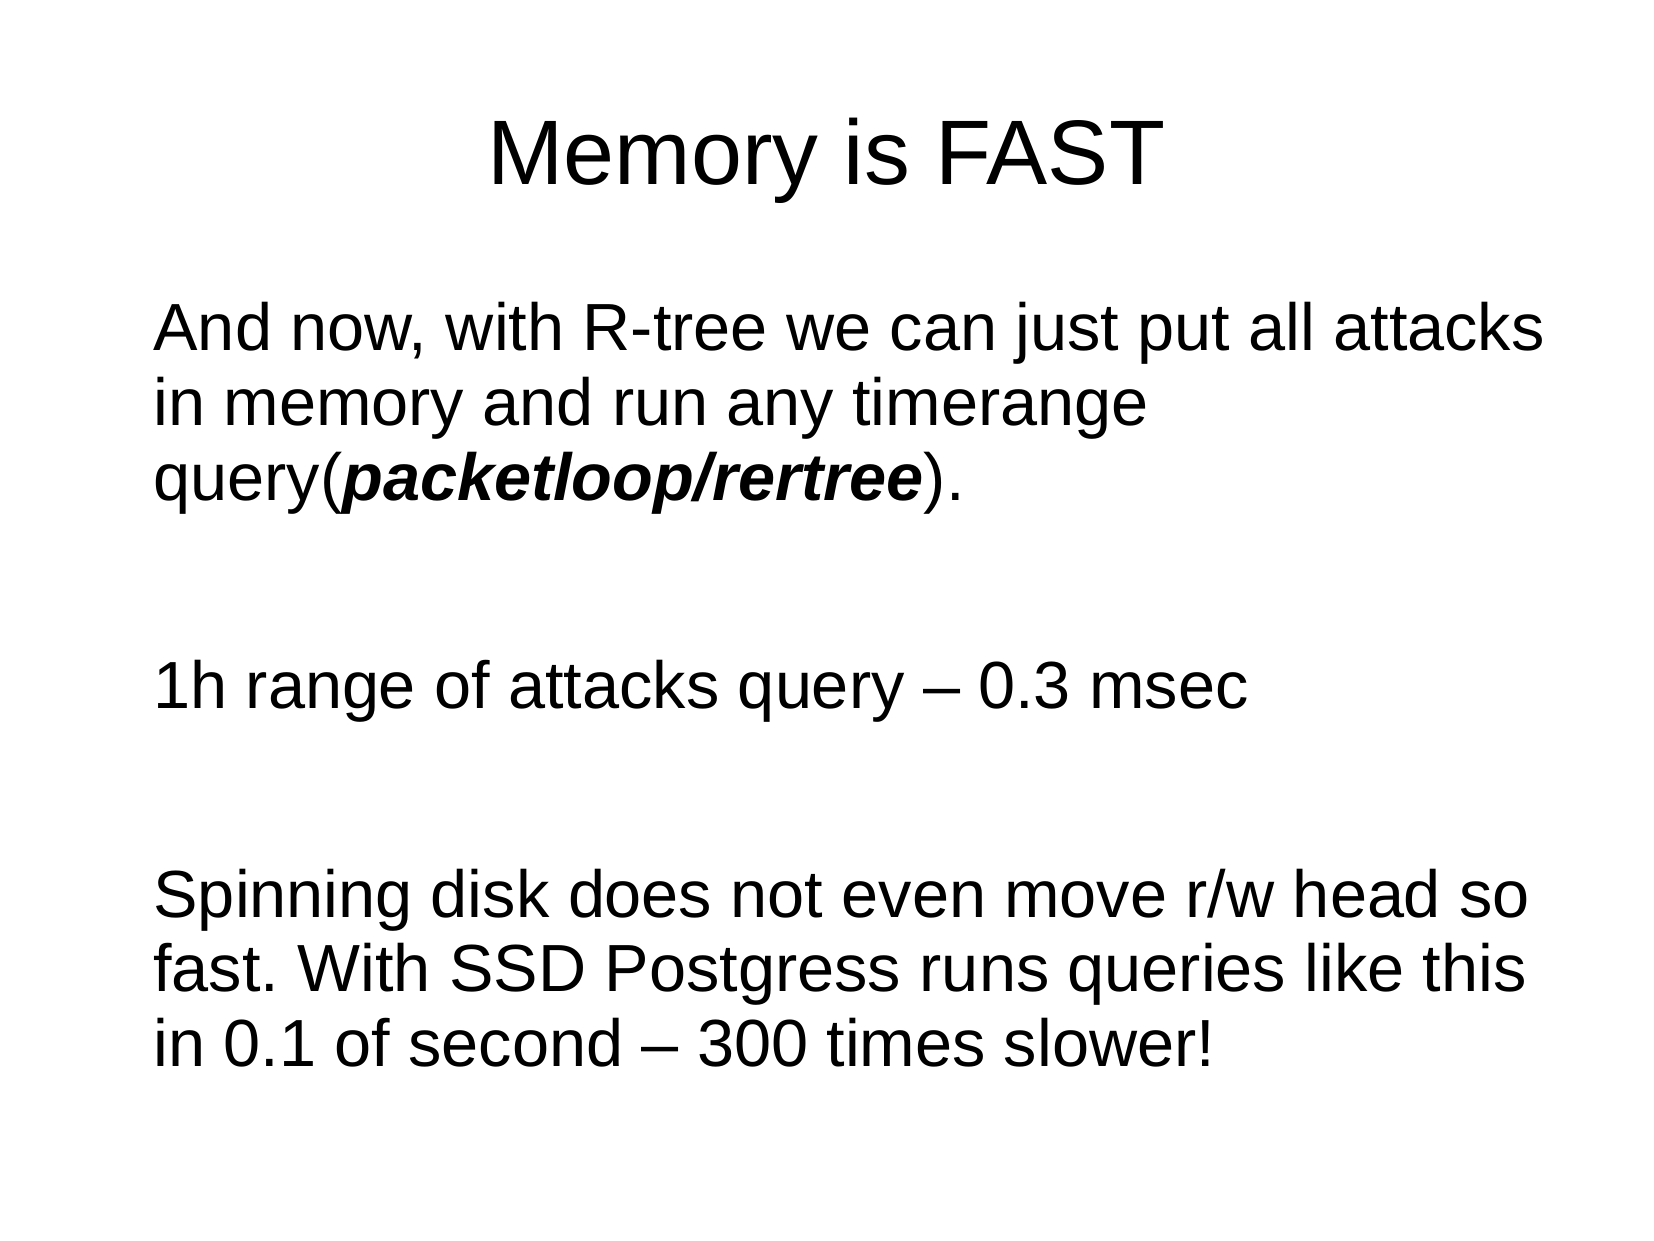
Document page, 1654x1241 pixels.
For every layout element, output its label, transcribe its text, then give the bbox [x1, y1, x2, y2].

list And now, with R-tree we can just put all attacks in memory and run any timerange query(packetloop/rertree). 1h range of attacks query – 0.3 msec Spinning disk does not even move r/w head so fast. With SSD Postgress runs queries like this in 0.1 of second – 300 times slower! [82, 290, 1571, 1109]
title Memory is FAST [82, 49, 1571, 257]
